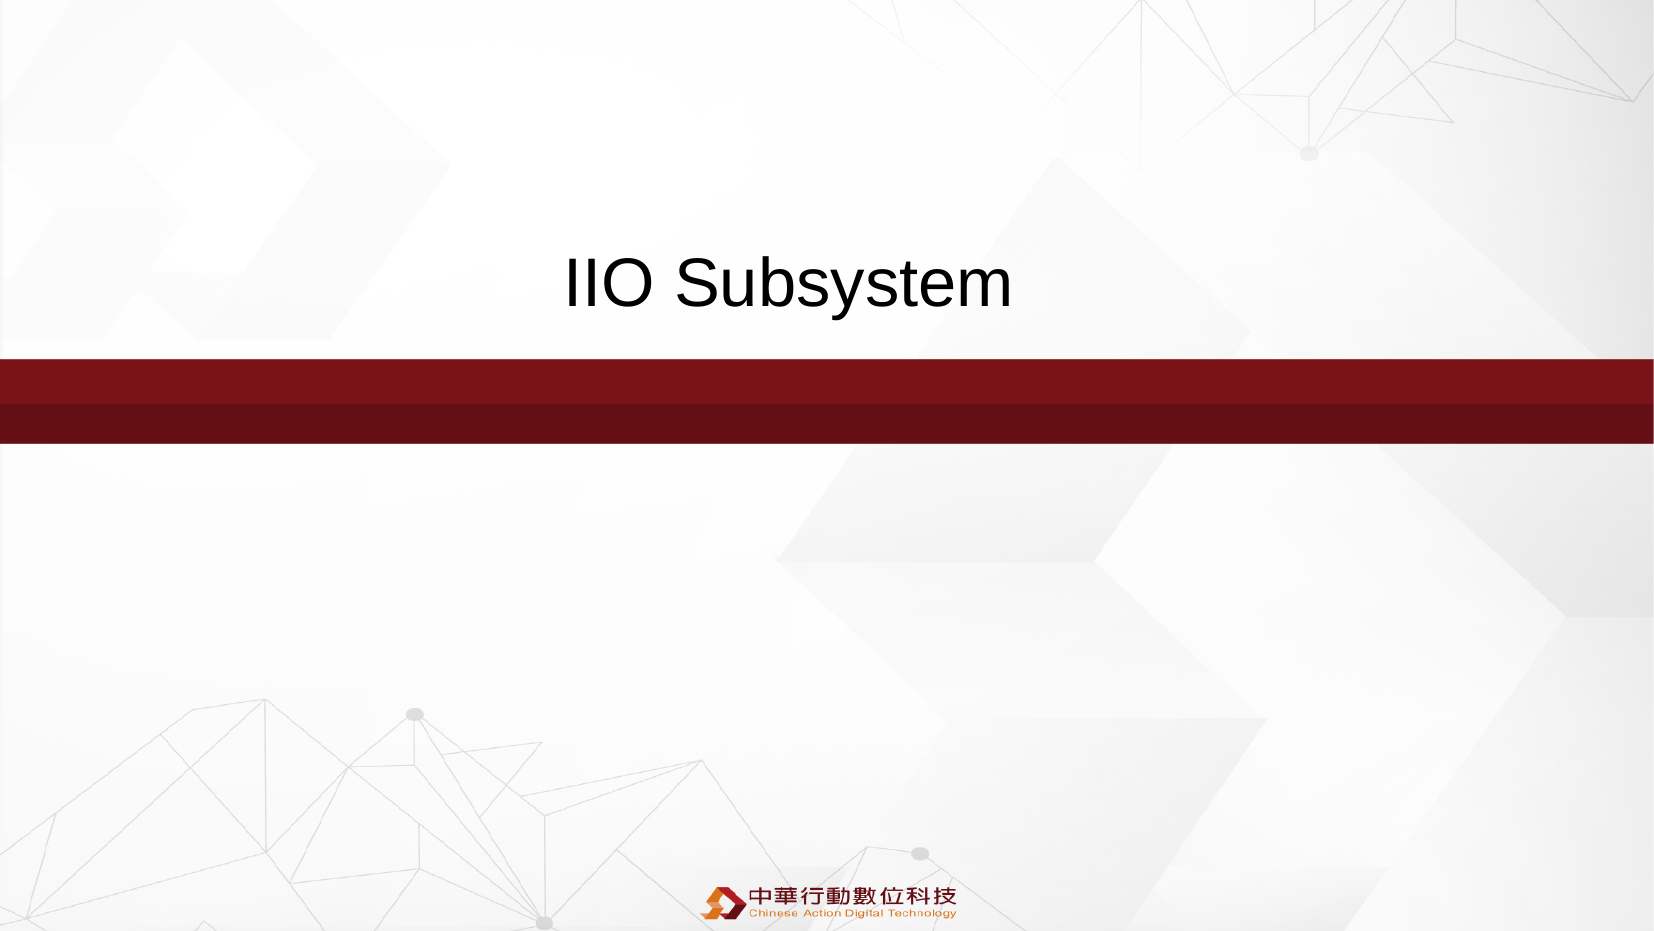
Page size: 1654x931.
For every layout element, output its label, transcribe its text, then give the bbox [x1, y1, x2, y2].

picture [0, 0, 1654, 931]
title IIO Subsystem [45, 204, 1534, 361]
